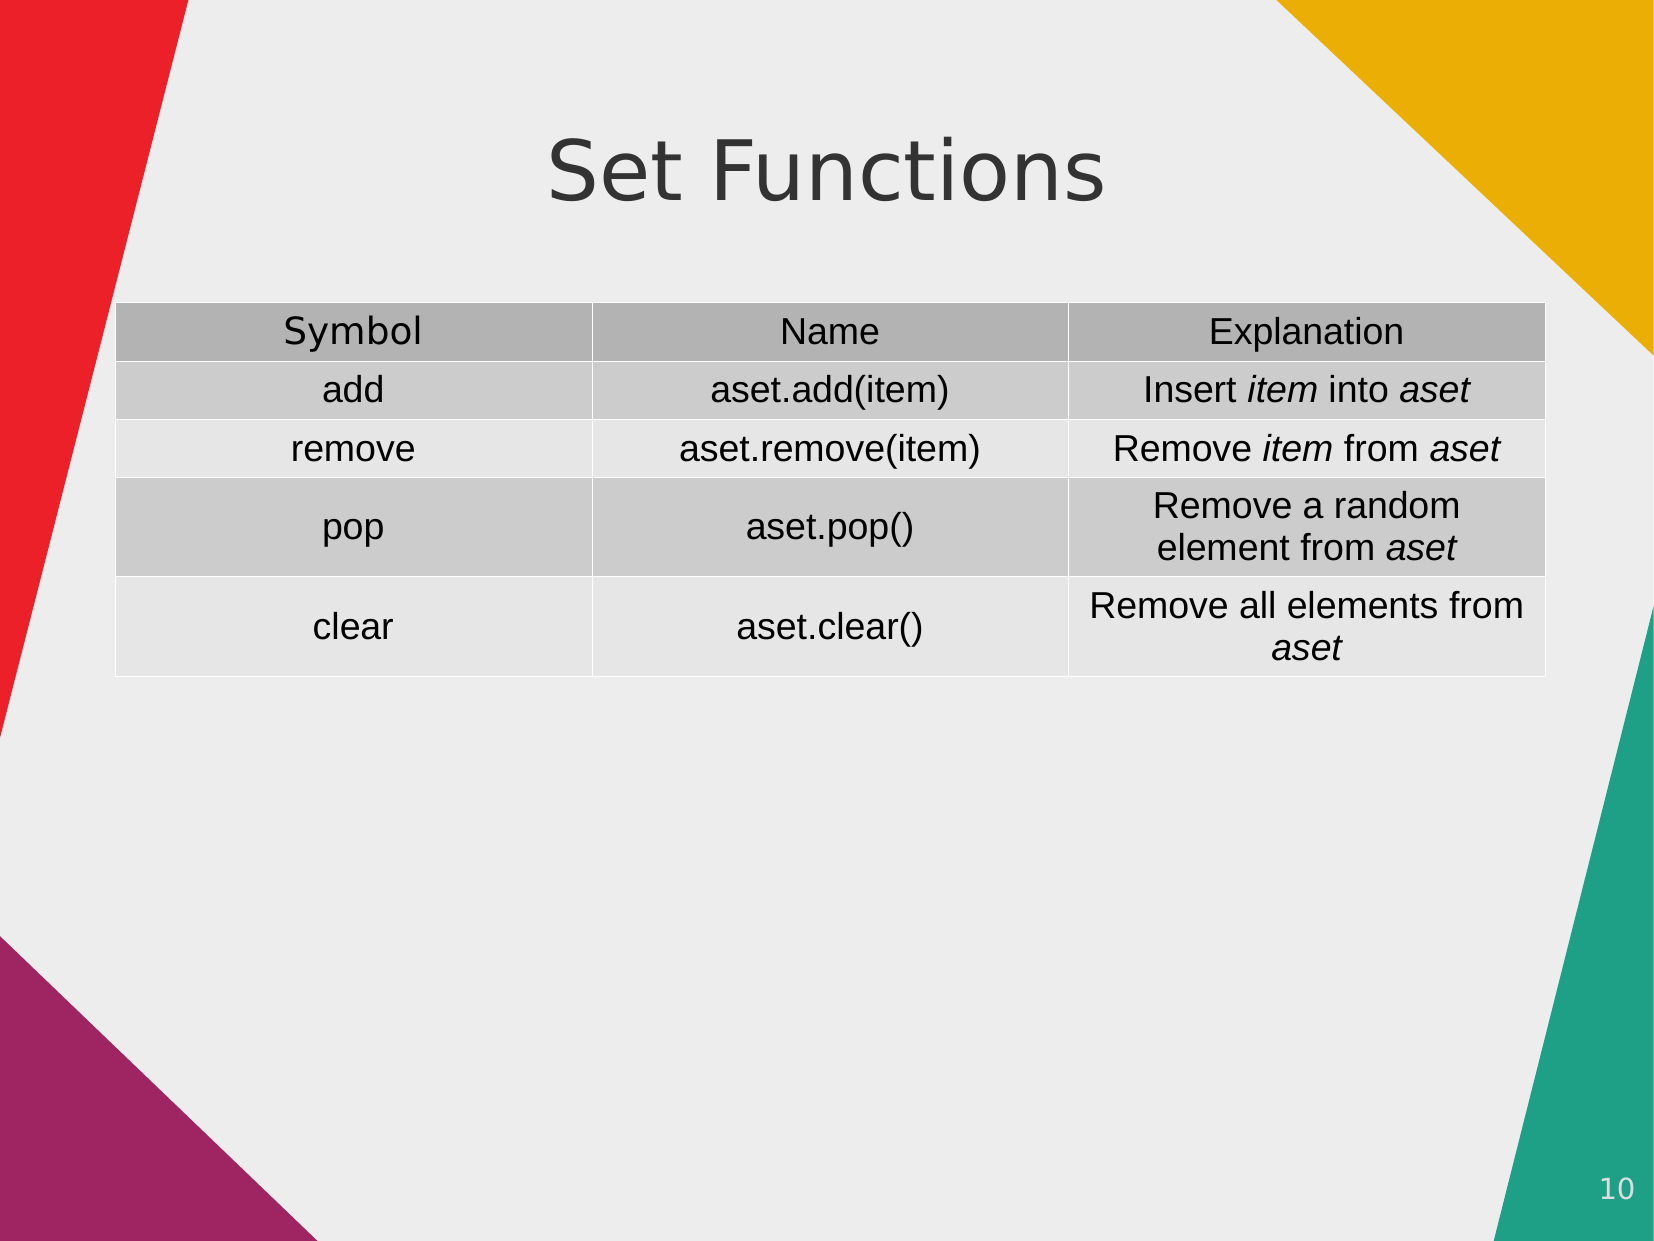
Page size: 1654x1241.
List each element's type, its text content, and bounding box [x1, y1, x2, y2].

table_cell clear [116, 577, 592, 676]
table_cell aset.pop() [593, 478, 1068, 576]
table_cell add [116, 362, 592, 419]
table_cell Remove item from aset [1069, 420, 1545, 477]
table_header Symbol [116, 303, 592, 361]
table_header Name [593, 303, 1068, 361]
table_cell aset.add(item) [593, 362, 1068, 419]
table_cell Insert item into aset [1069, 362, 1545, 419]
title Set Functions [114, 73, 1539, 271]
table_cell Remove a random element from aset [1069, 478, 1545, 576]
table_cell aset.remove(item) [593, 420, 1068, 477]
table_cell remove [116, 420, 592, 477]
table_cell pop [116, 478, 592, 576]
table_cell Remove all elements from aset [1069, 577, 1545, 676]
table_cell aset.clear() [593, 577, 1068, 676]
table_header Explanation [1069, 303, 1545, 361]
